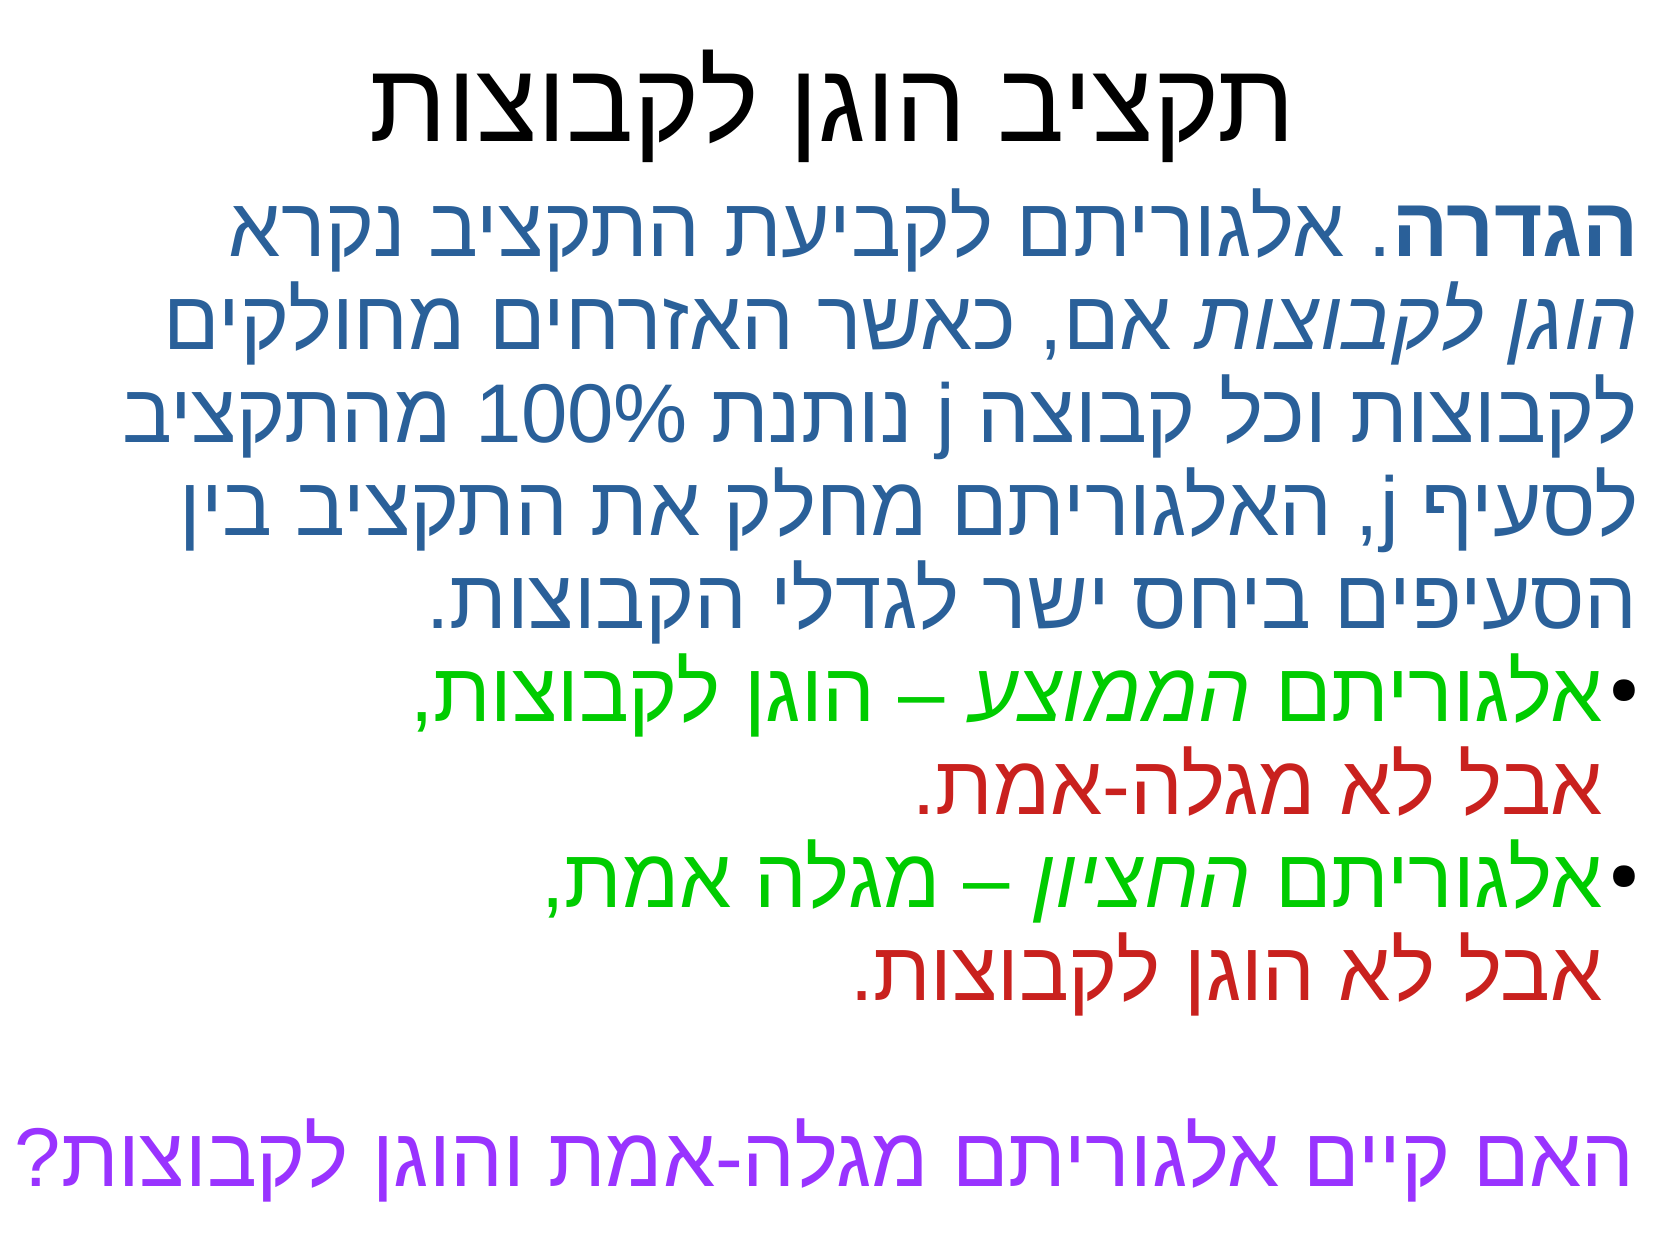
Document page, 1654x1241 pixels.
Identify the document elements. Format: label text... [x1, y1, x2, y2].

text_box הגדרה. אלגוריתם לקביעת התקציב נקרא הוגן לקבוצות אם, כאשר האזרחים מחולקים לקבוצות וכל קבוצה j נותנת 100% מהתקציב לסעיף j, האלגוריתם מחלק את התקציב בין הסעיפים ביחס ישר לגדלי הקבוצות. אלגוריתם הממוצע – הוגן לקבוצות, אבל לא מגלה-אמת. אלגוריתם החציון – מגלה אמת, אבל לא הוגן לקבוצות. האם קיים אלגוריתם מגלה-אמת והוגן לקבוצות? [0, 174, 1654, 1212]
title תקציב הוגן לקבוצות [45, 0, 1621, 174]
